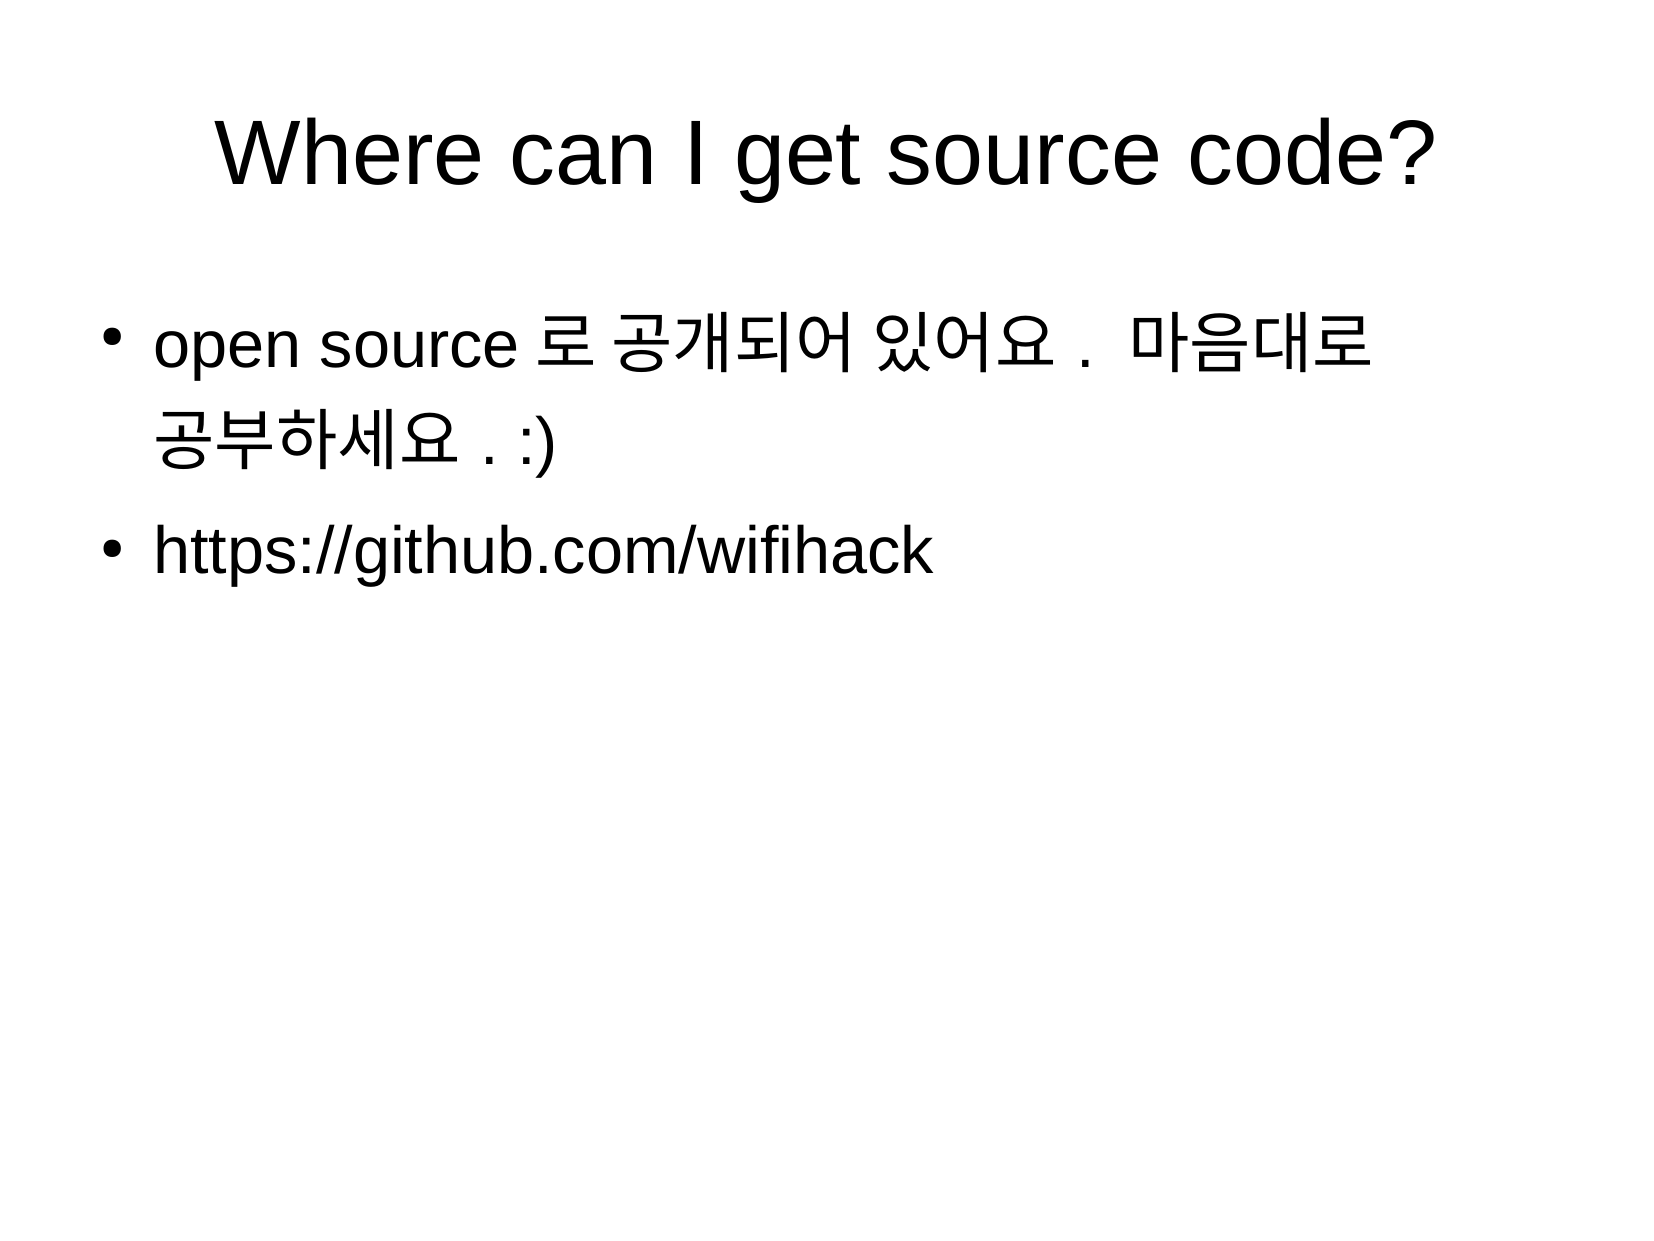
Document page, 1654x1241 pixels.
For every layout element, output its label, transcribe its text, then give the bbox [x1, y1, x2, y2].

list open source로 공개되어 있어요. 마음대로 공부하세요. :) https://github.com/wifihack [82, 290, 1571, 1010]
title Where can I get source code? [82, 49, 1571, 257]
